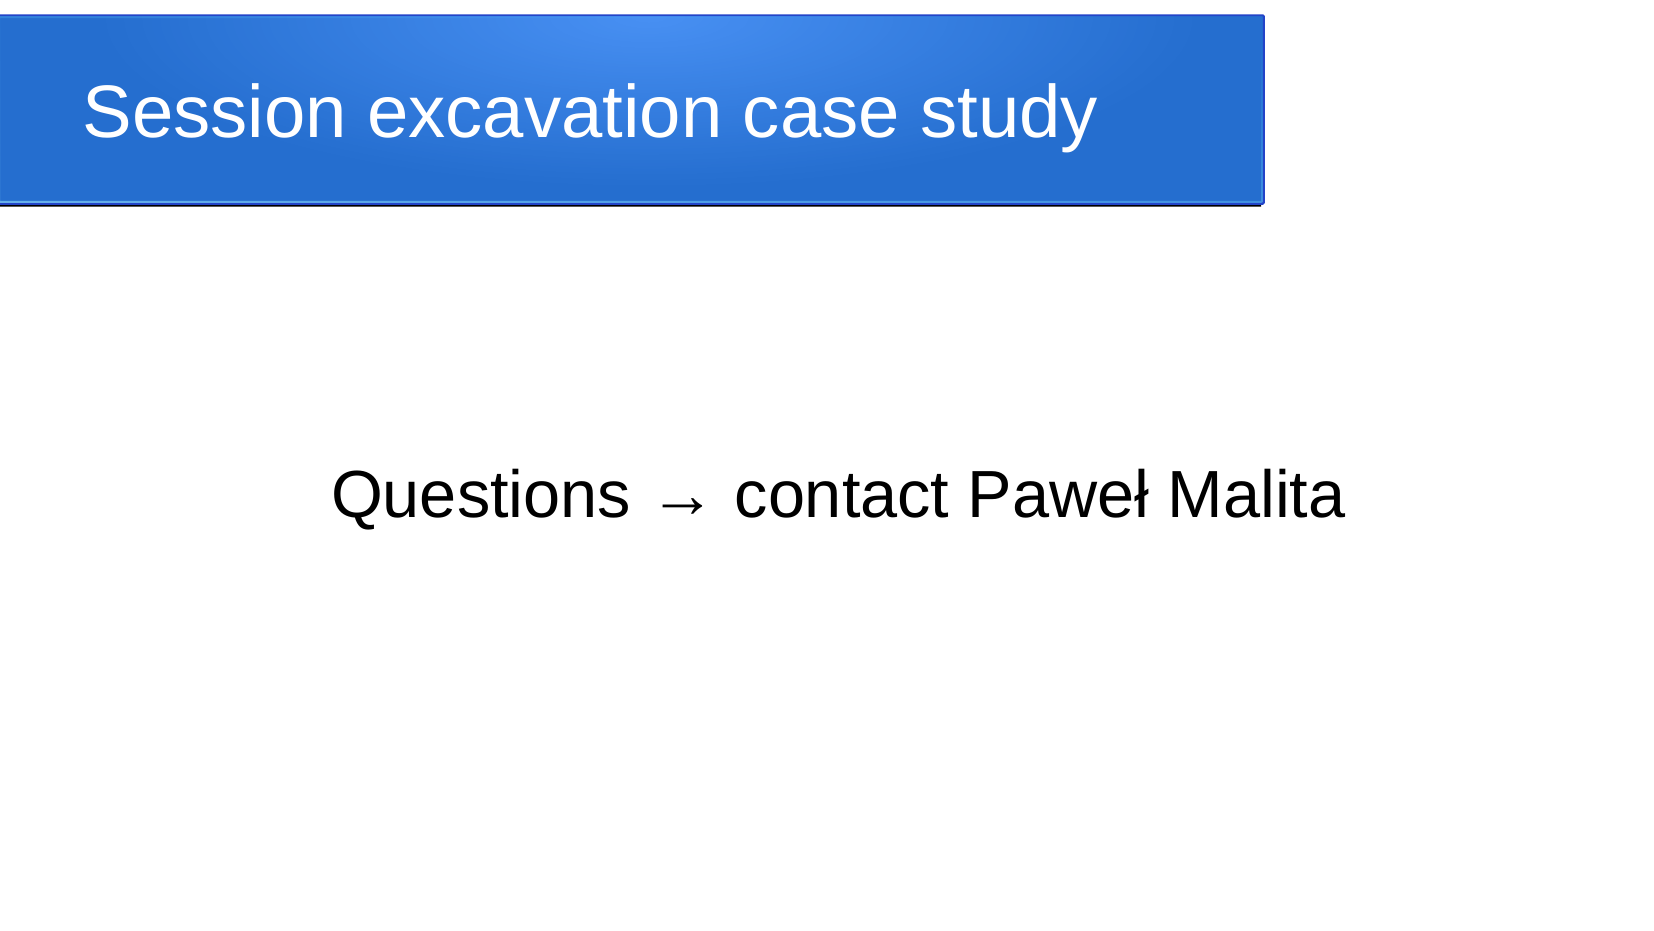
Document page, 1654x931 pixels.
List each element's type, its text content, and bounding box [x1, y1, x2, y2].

subtitle Questions → contact Paweł Malita [82, 224, 1571, 764]
title Session excavation case study [82, 35, 1235, 189]
